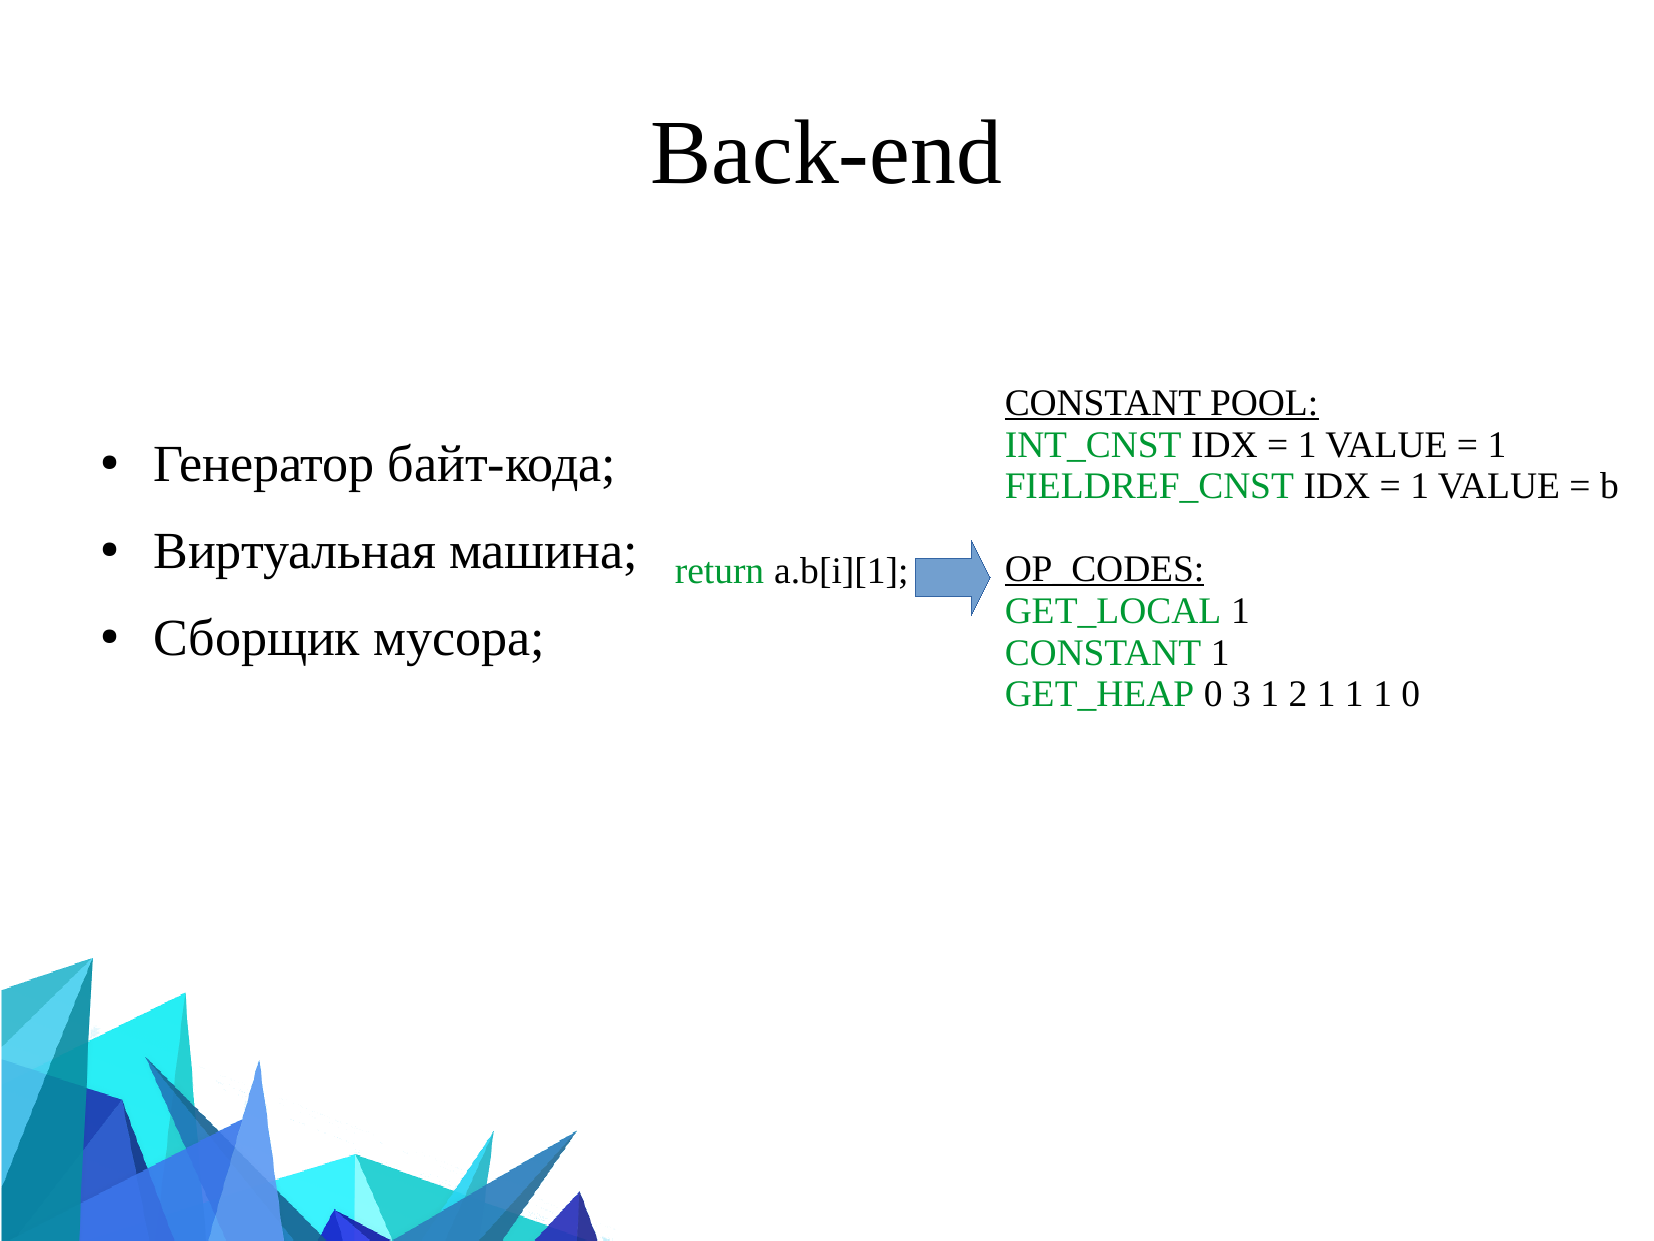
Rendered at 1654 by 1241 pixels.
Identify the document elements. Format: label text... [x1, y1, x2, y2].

picture [0, 0, 1654, 1241]
text_box CONSTANT POOL: INT_CNST IDX = 1 VALUE = 1 FIELDREF_CNST IDX = 1 VALUE = b OP_CODES: GET_LOCAL 1 CONSTANT 1 GET_HEAP 0 3 1 2 1 1 1 0 [990, 375, 1636, 781]
text_box [915, 540, 991, 616]
title Back-end [82, 49, 1571, 257]
list Генератор байт-кода; Виртуальная машина; Сборщик мусора; [82, 435, 676, 706]
text_box return a.b[i][1]; [660, 542, 931, 616]
